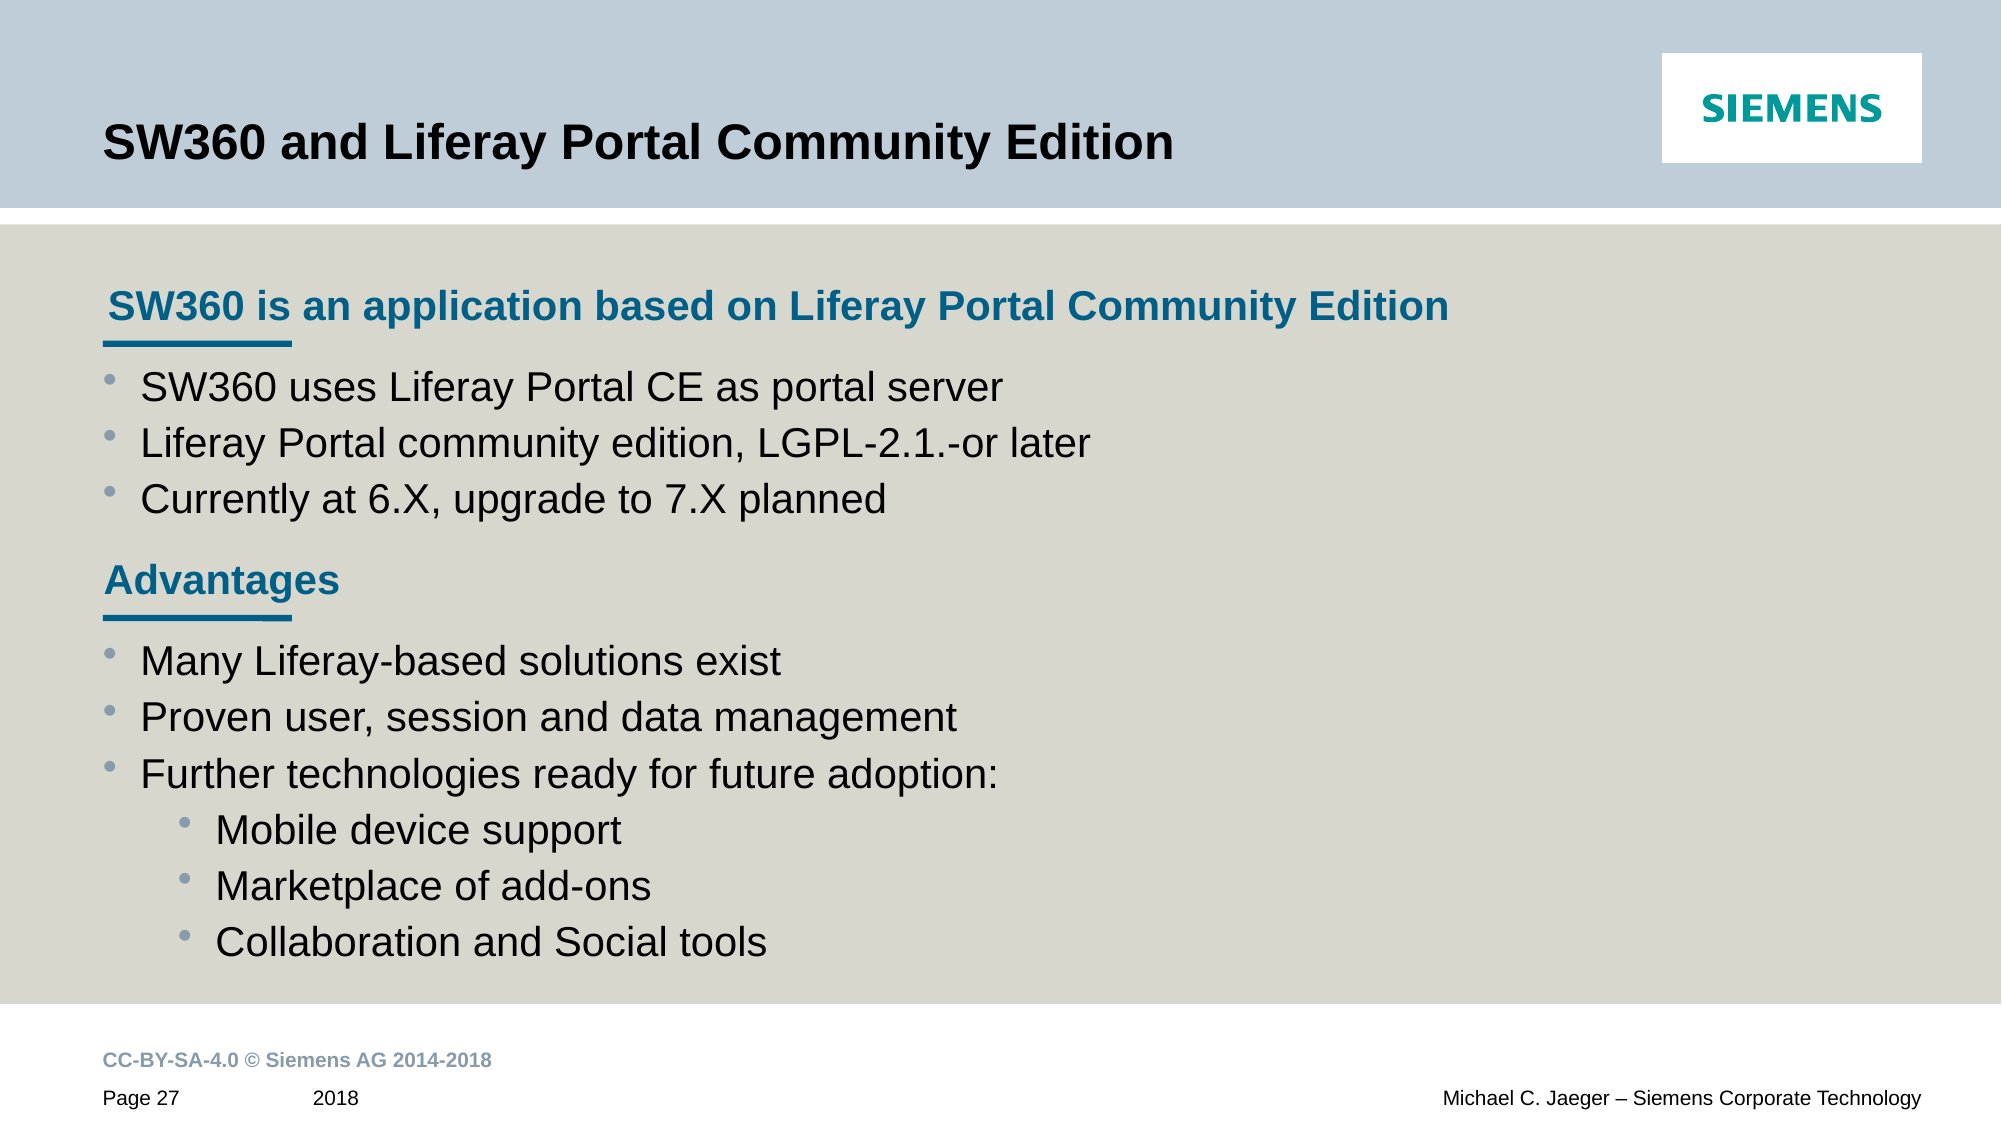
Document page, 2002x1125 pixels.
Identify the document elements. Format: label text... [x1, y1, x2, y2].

text_box [0, 224, 2001, 1004]
text_box Advantages [103, 553, 341, 604]
title SW360 and Liferay Portal Community Edition [0, 0, 2001, 208]
text_box SW360 is an application based on Liferay Portal Community Edition [107, 278, 1451, 330]
text_box Many Liferay-based solutions exist Proven user, session and data management Further technologies ready for future adoption: Mobile device support Marketplace of add-ons Collaboration and Social tools [102, 633, 1064, 966]
text_box SW360 uses Liferay Portal CE as portal server Liferay Portal community edition, LGPL-2.1.-or later Currently at 6.X, upgrade to 7.X planned [102, 359, 1104, 523]
